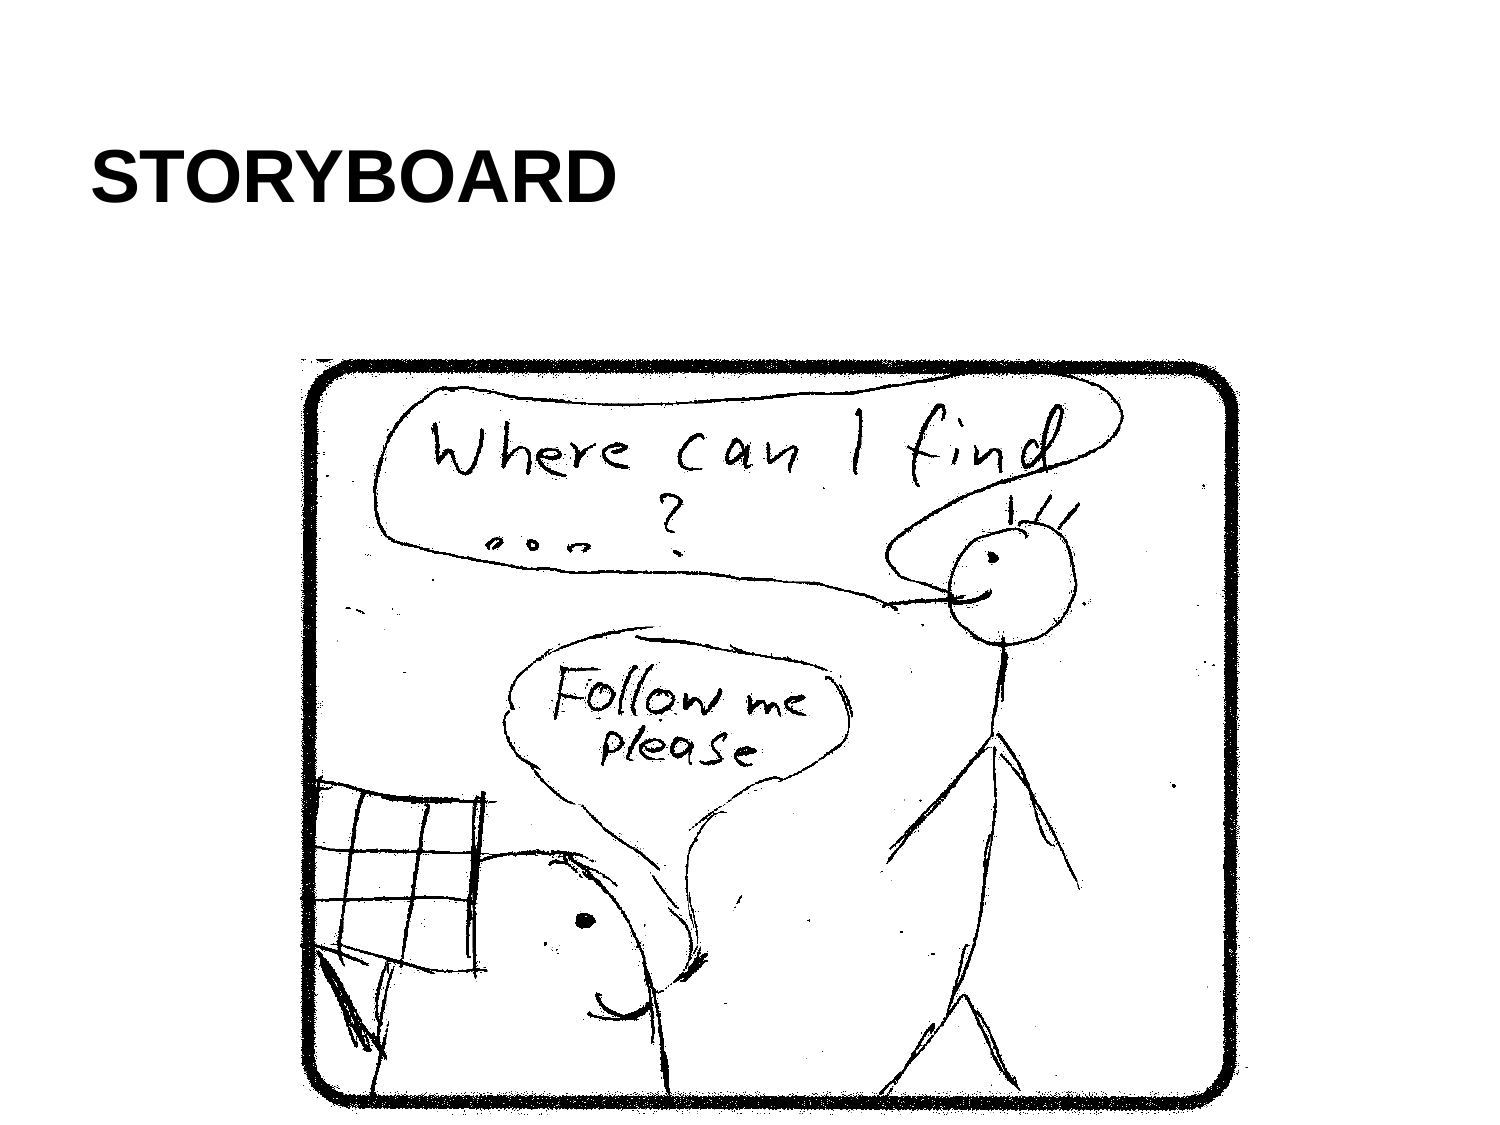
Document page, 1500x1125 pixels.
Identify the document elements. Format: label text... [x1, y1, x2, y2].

title STORYBOARD [75, 45, 1426, 233]
picture [300, 359, 1250, 1117]
